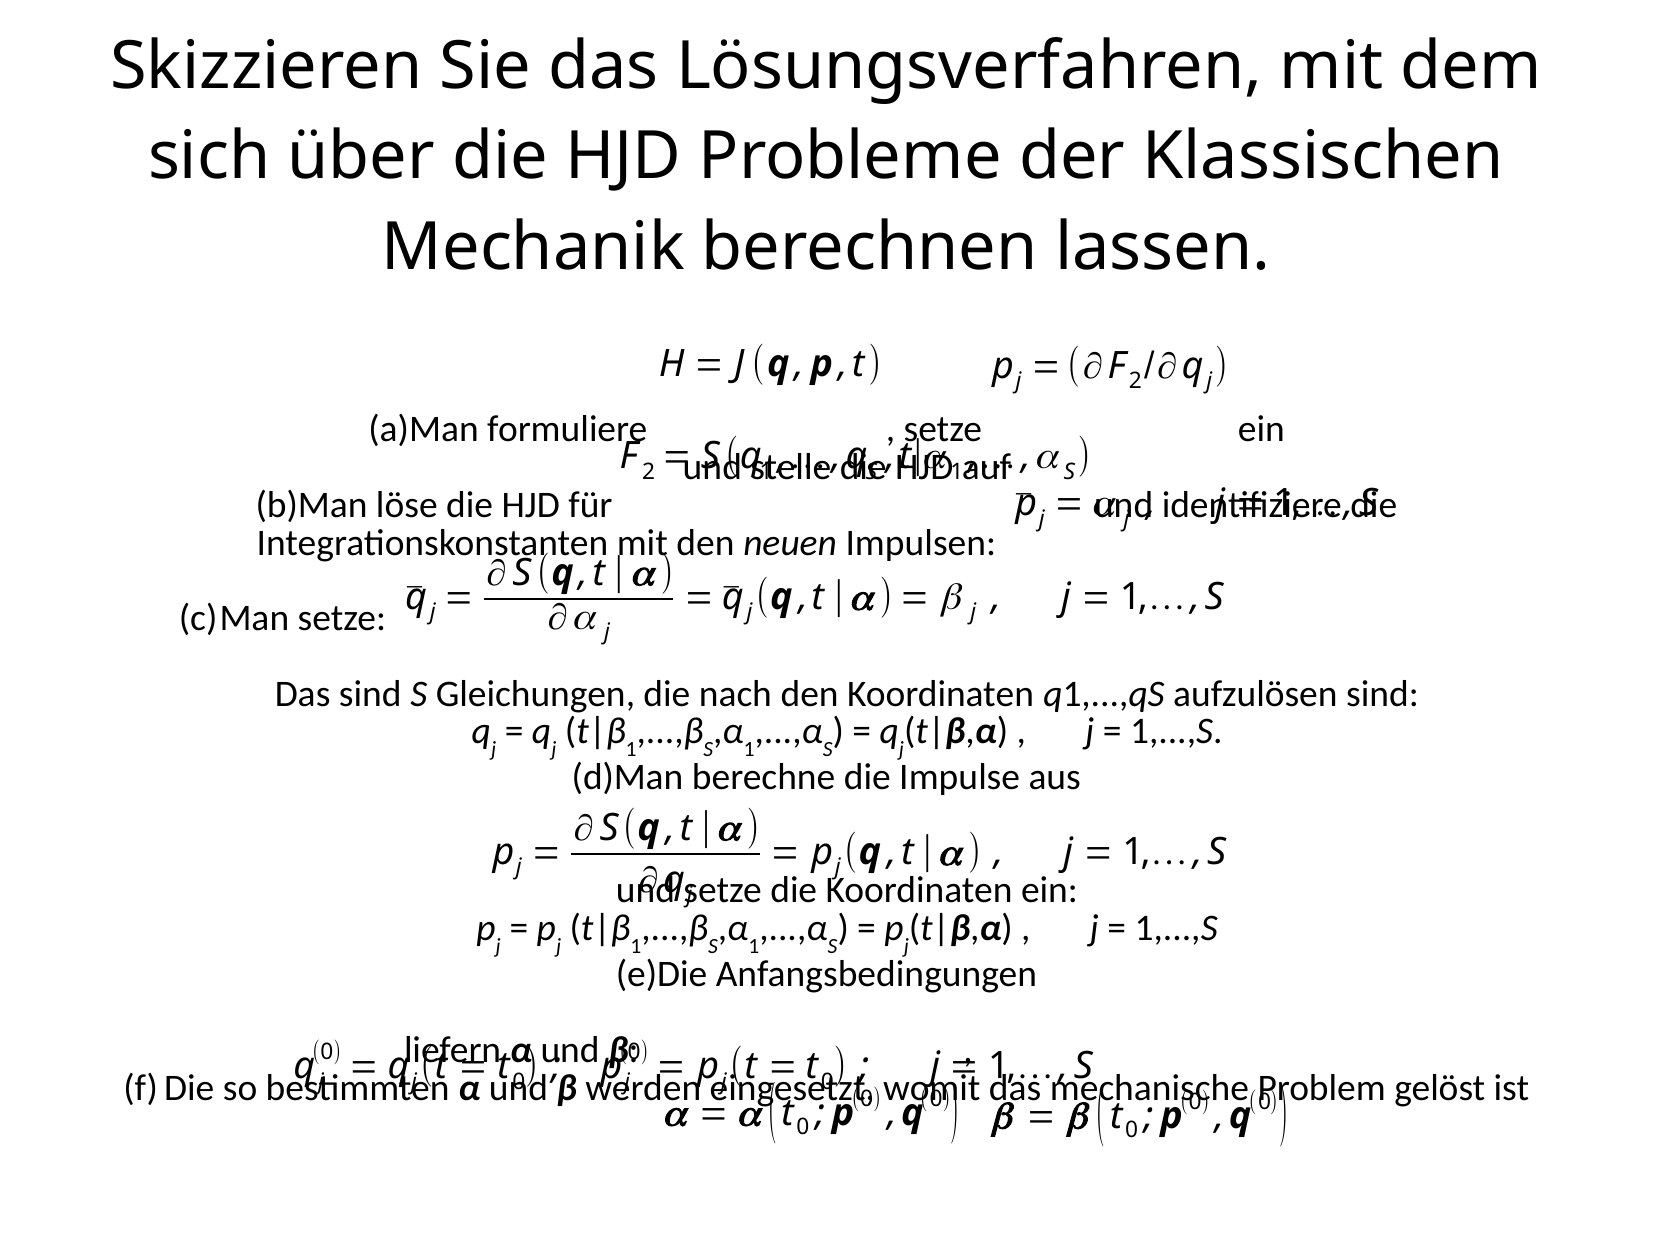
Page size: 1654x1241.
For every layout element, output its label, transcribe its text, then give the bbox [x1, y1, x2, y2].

chart [288, 1038, 1296, 1148]
chart [654, 341, 886, 388]
chart [485, 804, 1234, 909]
subtitle Man formuliere , setze ein und stelle die HJD auf Man löse die HJD für und identifiziere die Integrationskonstanten mit den neuen Impulsen: Man setze: Das sind S Gleichungen, die nach den Koordinaten q1,...,qS aufzulösen sind: qj = qj (t|β1,...,βS,α1,...,αS) = qj(t|β,α) , j = 1,...,S. Man berechne die Impulse aus und setze die Koordinaten ein: pj = pj (t|β1,...,βS,α1,...,αS) = pj(t|β,α) , j = 1,...,S Die Anfangsbedingungen liefern α und β: , Die so bestimmten α und β werden eingesetzt, womit das mechanische Problem gelöst ist [82, 341, 1571, 1182]
chart [985, 342, 1232, 395]
chart [400, 549, 1232, 646]
title Skizzieren Sie das Lösungsverfahren, mit dem sich über die HJD Probleme der Klassischen Mechanik berechnen lassen. [82, 19, 1571, 287]
chart [614, 433, 1386, 533]
